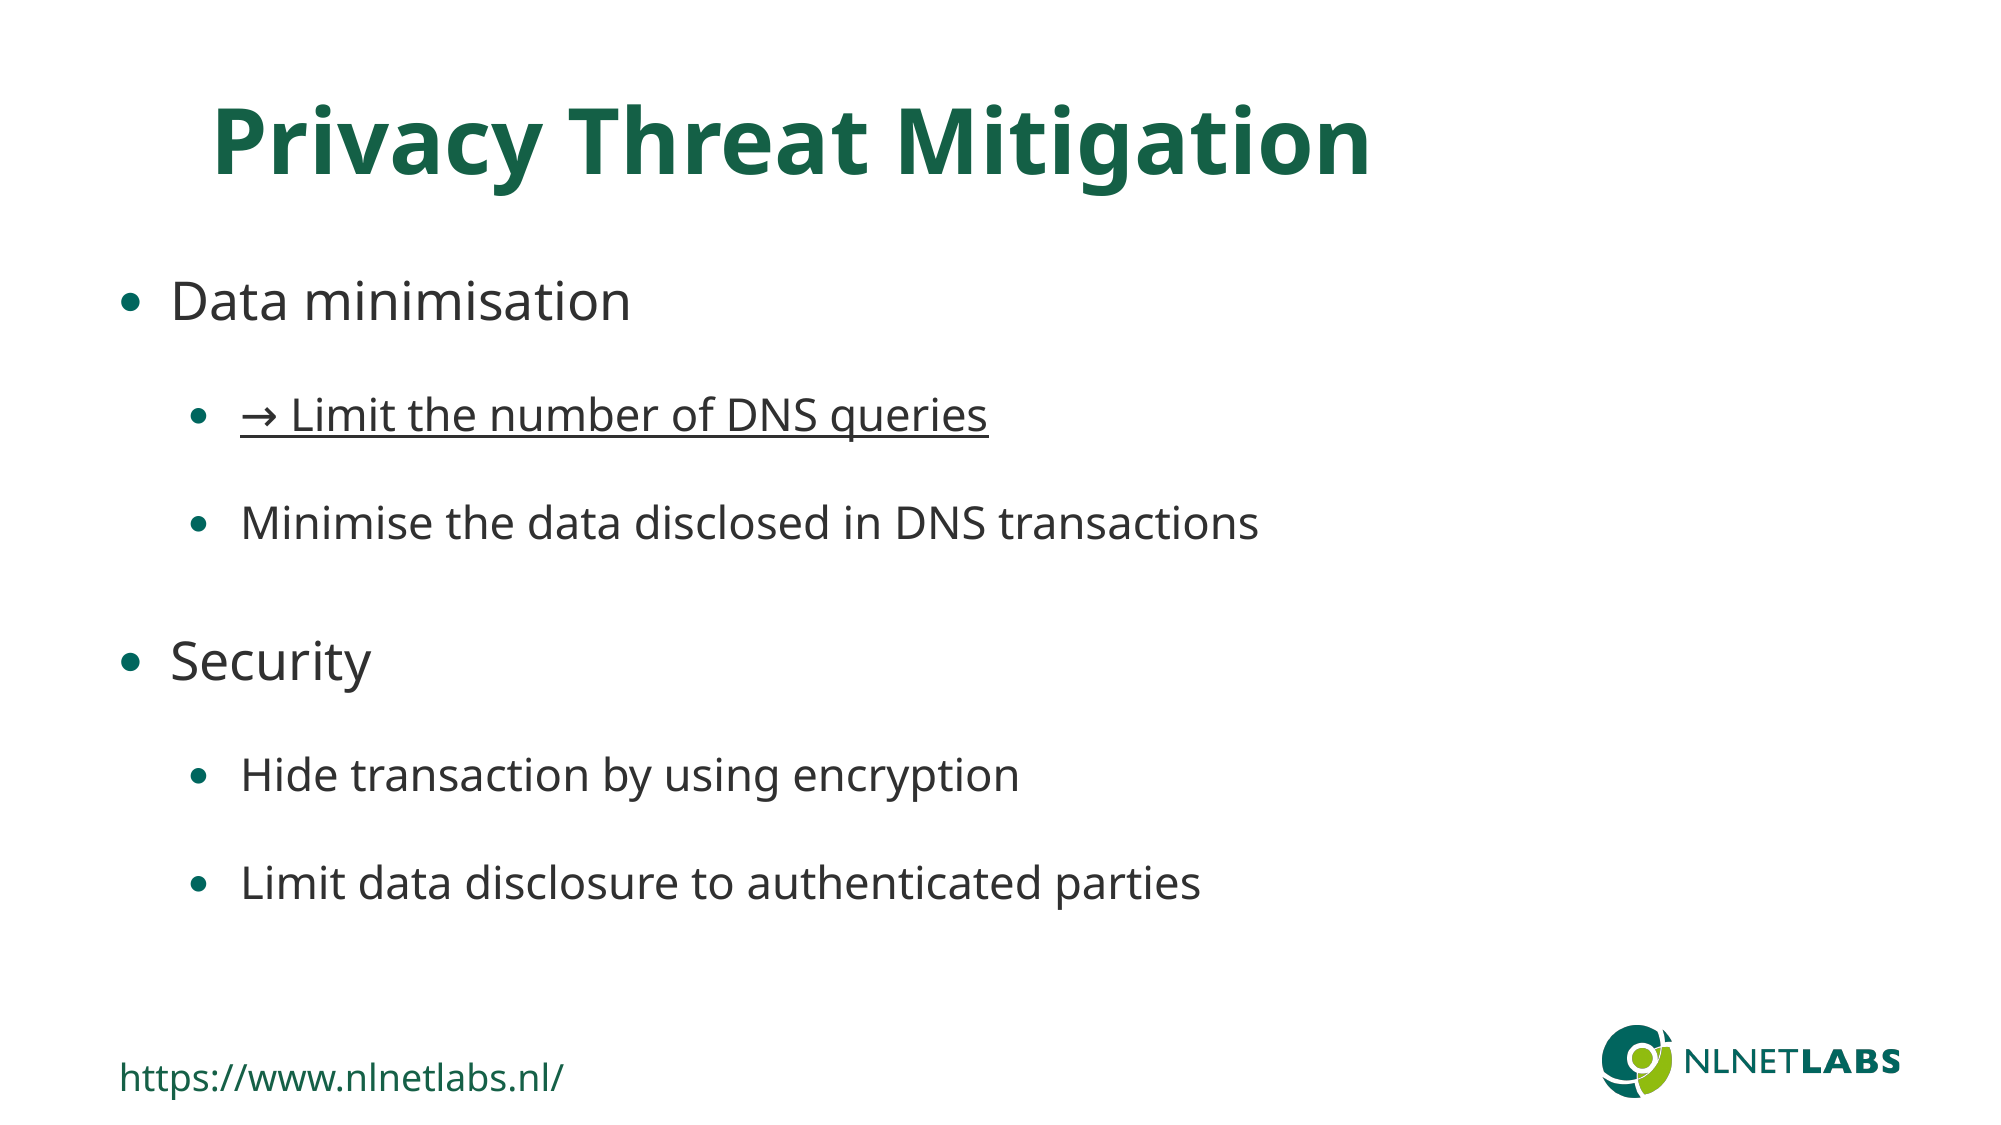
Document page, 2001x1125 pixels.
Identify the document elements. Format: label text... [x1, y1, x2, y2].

title Privacy Threat Mitigation [210, 44, 1900, 233]
list Data minimisation → Limit the number of DNS queries Minimise the data disclosed in DNS transactions Security Hide transaction by using encryption Limit data disclosure to authenticated parties [99, 263, 1900, 916]
picture [1602, 1025, 1900, 1098]
